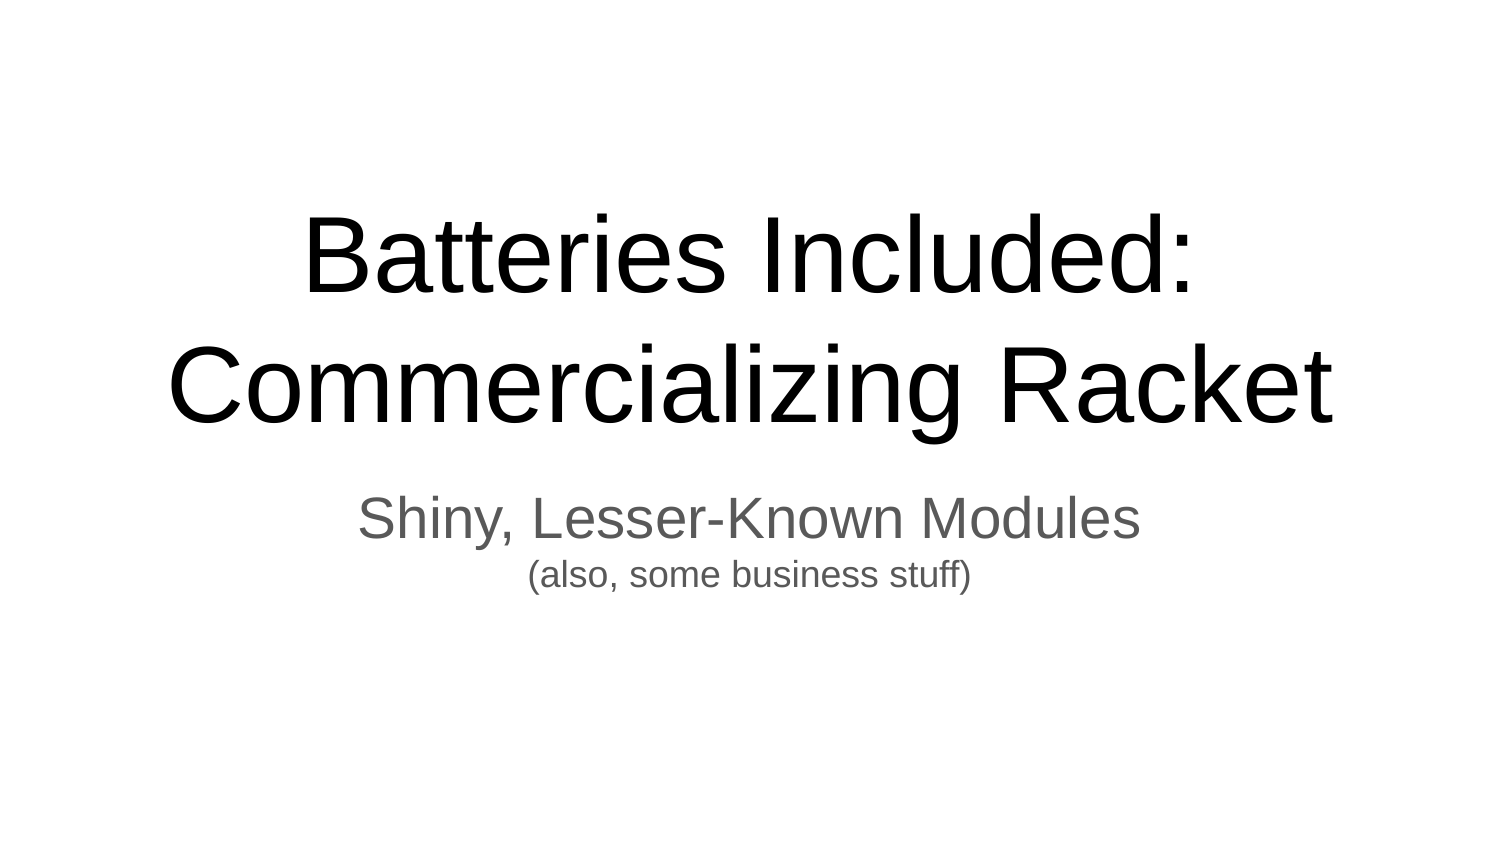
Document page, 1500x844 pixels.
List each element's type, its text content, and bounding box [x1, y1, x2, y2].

title Batteries Included: Commercializing Racket [51, 122, 1449, 459]
subtitle Shiny, Lesser-Known Modules (also, some business stuff) [51, 464, 1449, 655]
